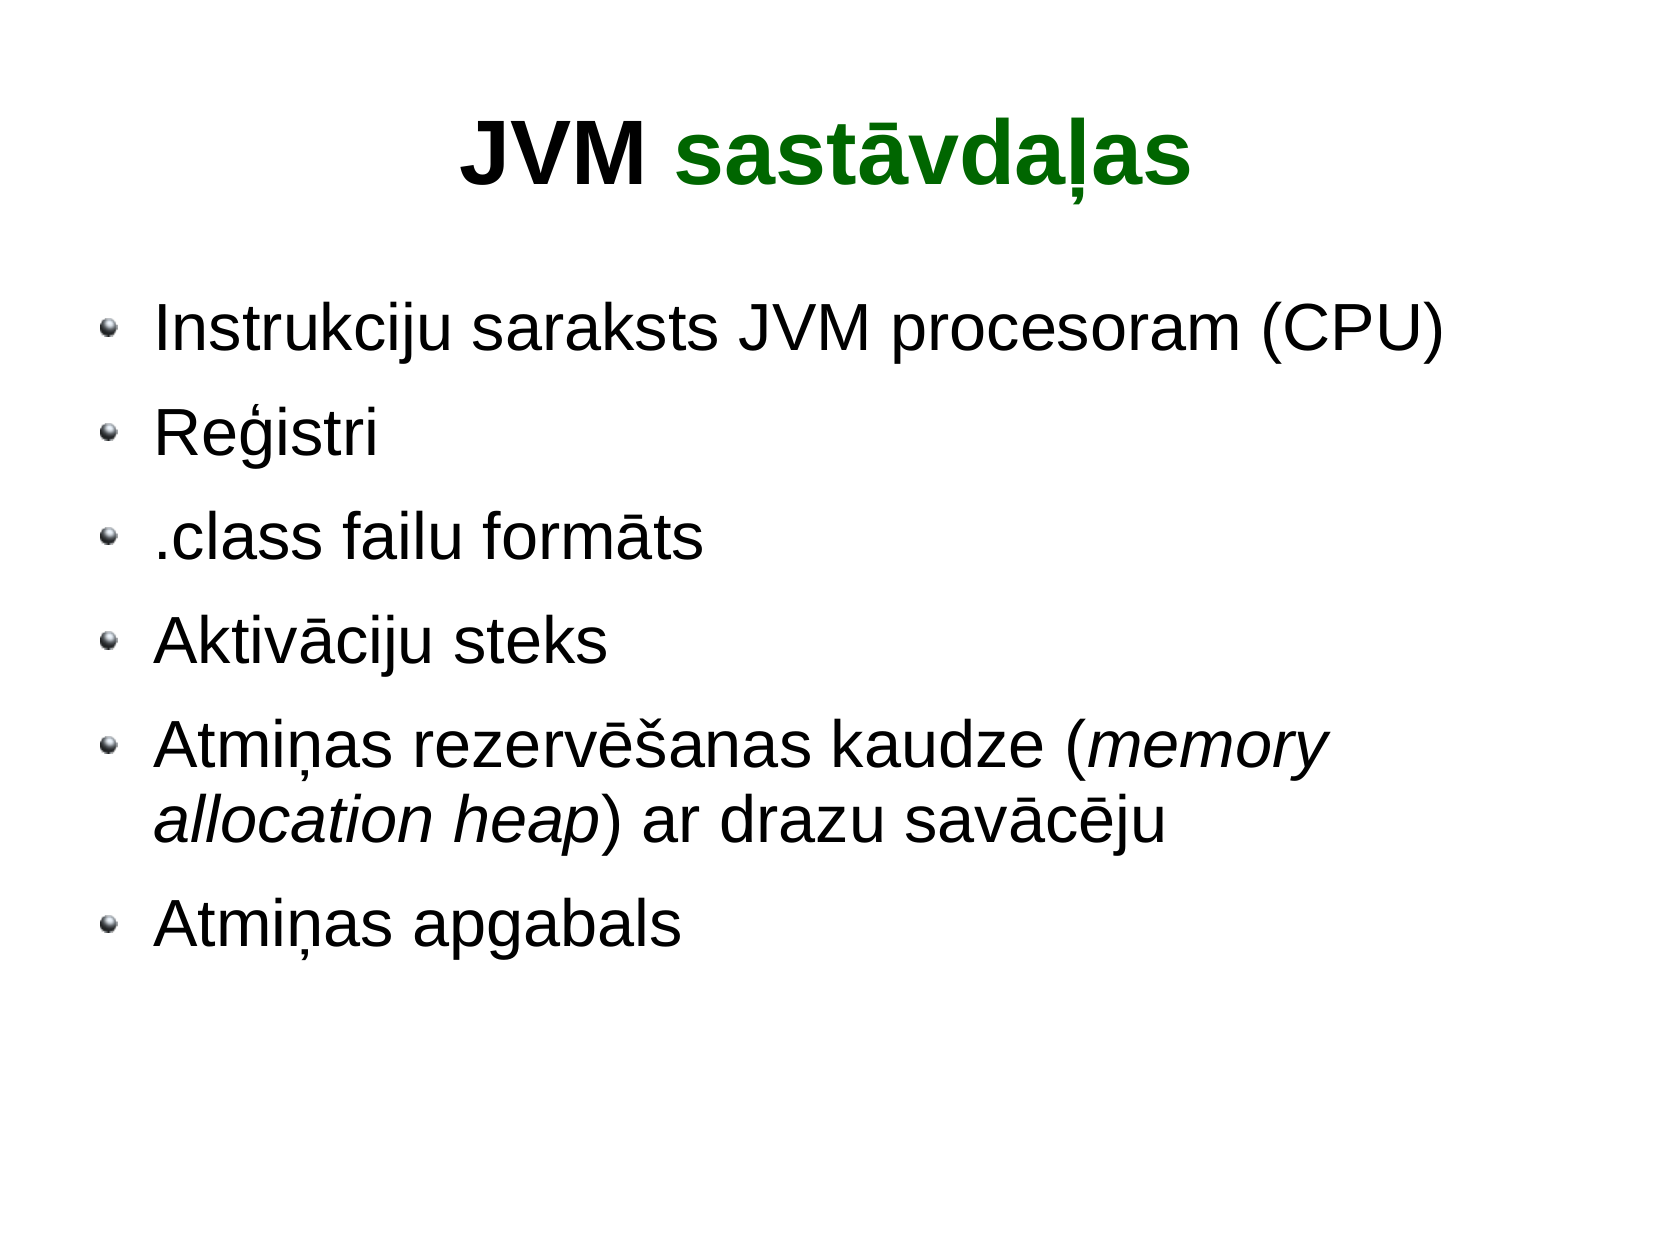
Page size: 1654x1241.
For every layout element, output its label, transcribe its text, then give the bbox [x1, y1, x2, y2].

title JVM sastāvdaļas [82, 49, 1571, 257]
list Instrukciju saraksts JVM procesoram (CPU) Reģistri .class failu formāts Aktivāciju steks Atmiņas rezervēšanas kaudze (memory allocation heap) ar drazu savācēju Atmiņas apgabals [82, 290, 1538, 1010]
